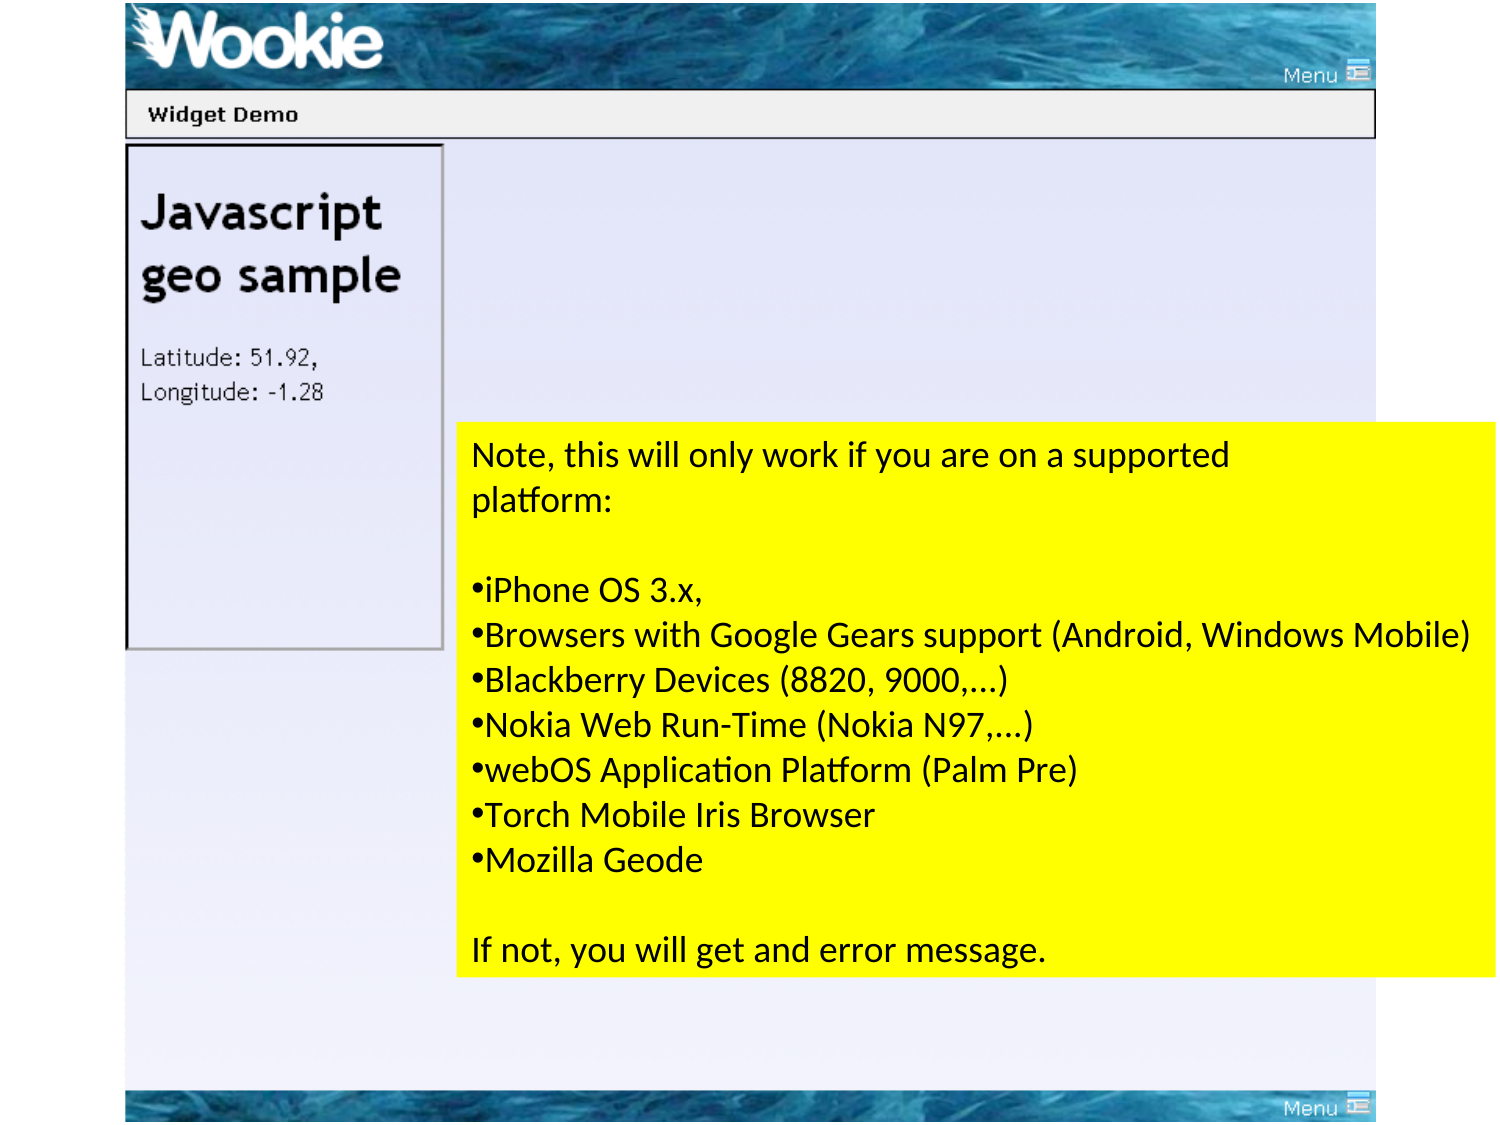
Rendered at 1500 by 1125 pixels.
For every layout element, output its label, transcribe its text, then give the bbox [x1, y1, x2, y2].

picture [124, 3, 1376, 1122]
text_box Note, this will only work if you are on a supported platform: iPhone OS 3.x, Browsers with Google Gears support (Android, Windows Mobile) Blackberry Devices (8820, 9000,...) Nokia Web Run-Time (Nokia N97,...) webOS Application Platform (Palm Pre) Torch Mobile Iris Browser Mozilla Geode If not, you will get and error message. [456, 421, 1496, 978]
